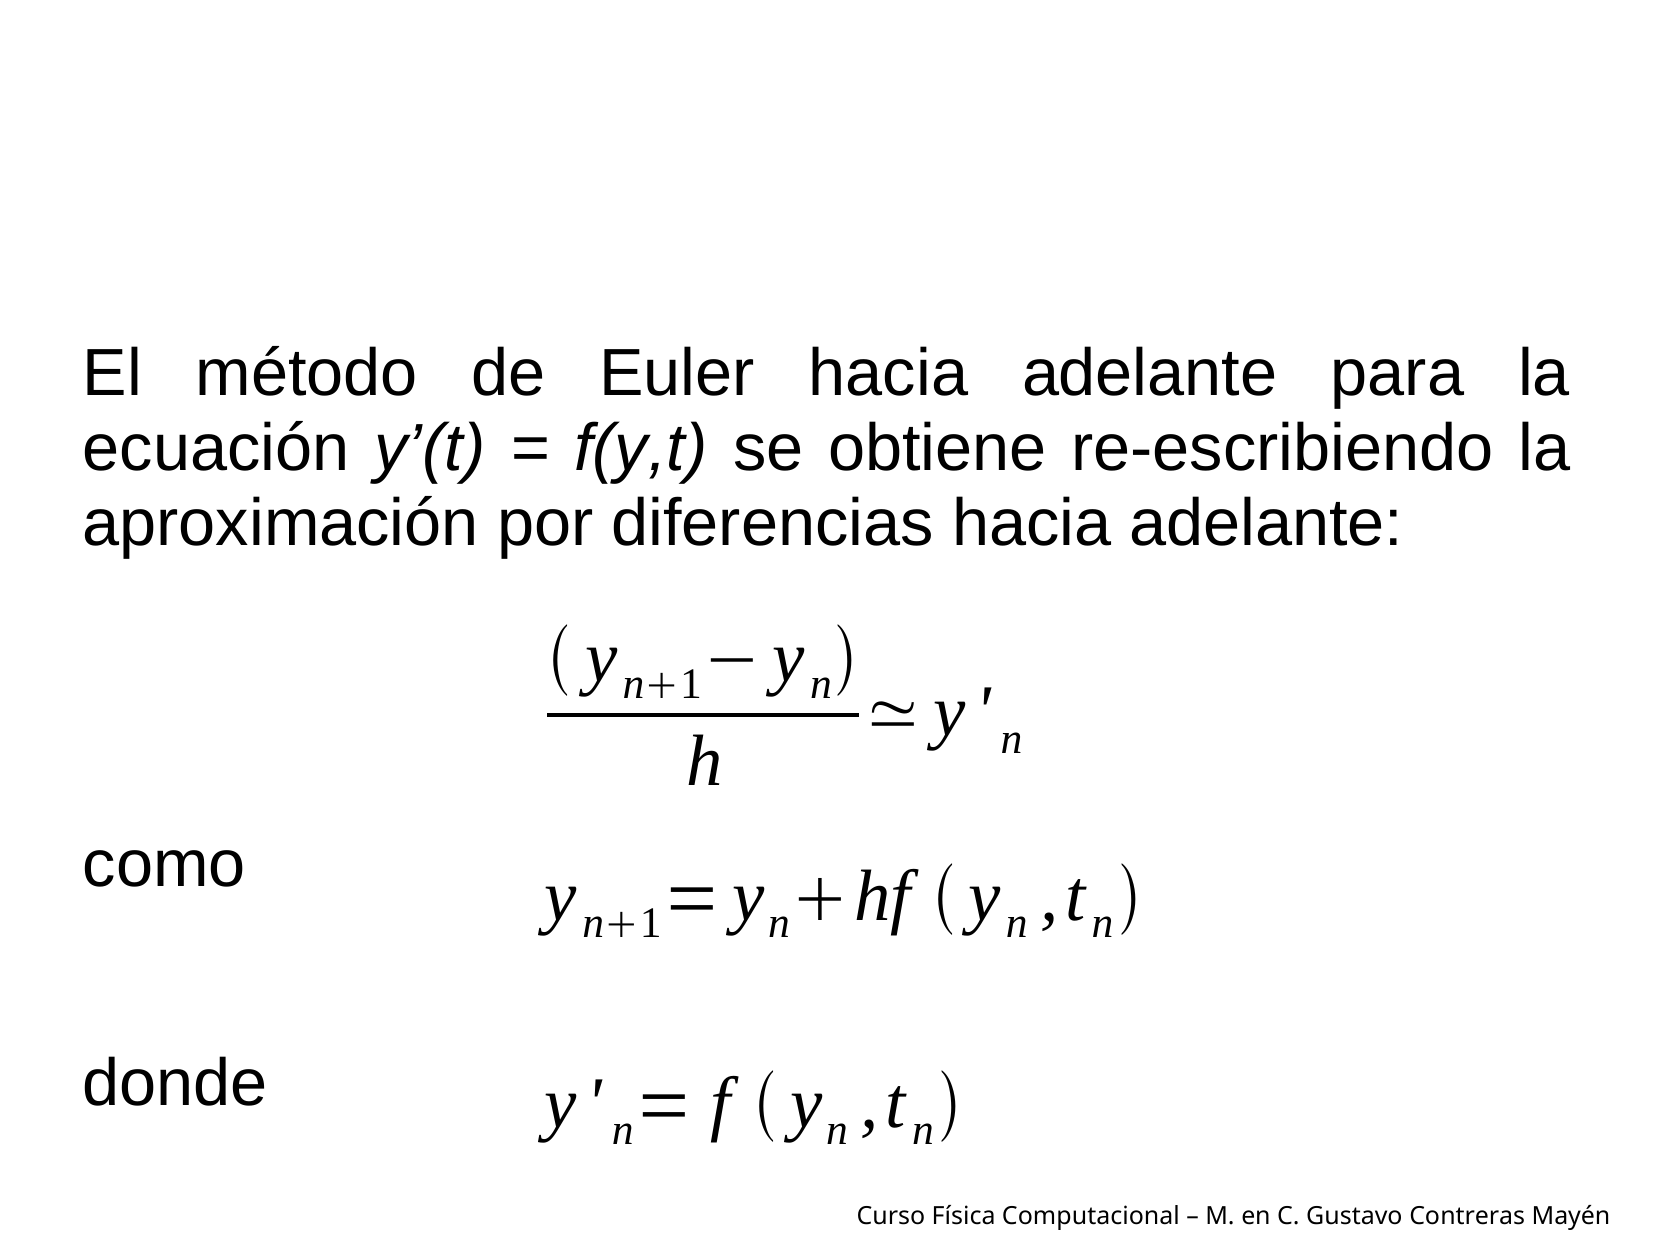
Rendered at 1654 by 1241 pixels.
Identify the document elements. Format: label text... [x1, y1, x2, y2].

chart [529, 856, 1147, 949]
subtitle El método de Euler hacia adelante para la ecuación y’(t) = f(y,t) se obtiene re-escribiendo la aproximación por diferencias hacia adelante: [82, 290, 1571, 680]
chart [538, 617, 1028, 801]
text_box donde [82, 1044, 1571, 1195]
chart [529, 1062, 967, 1155]
text_box como [82, 826, 1571, 976]
